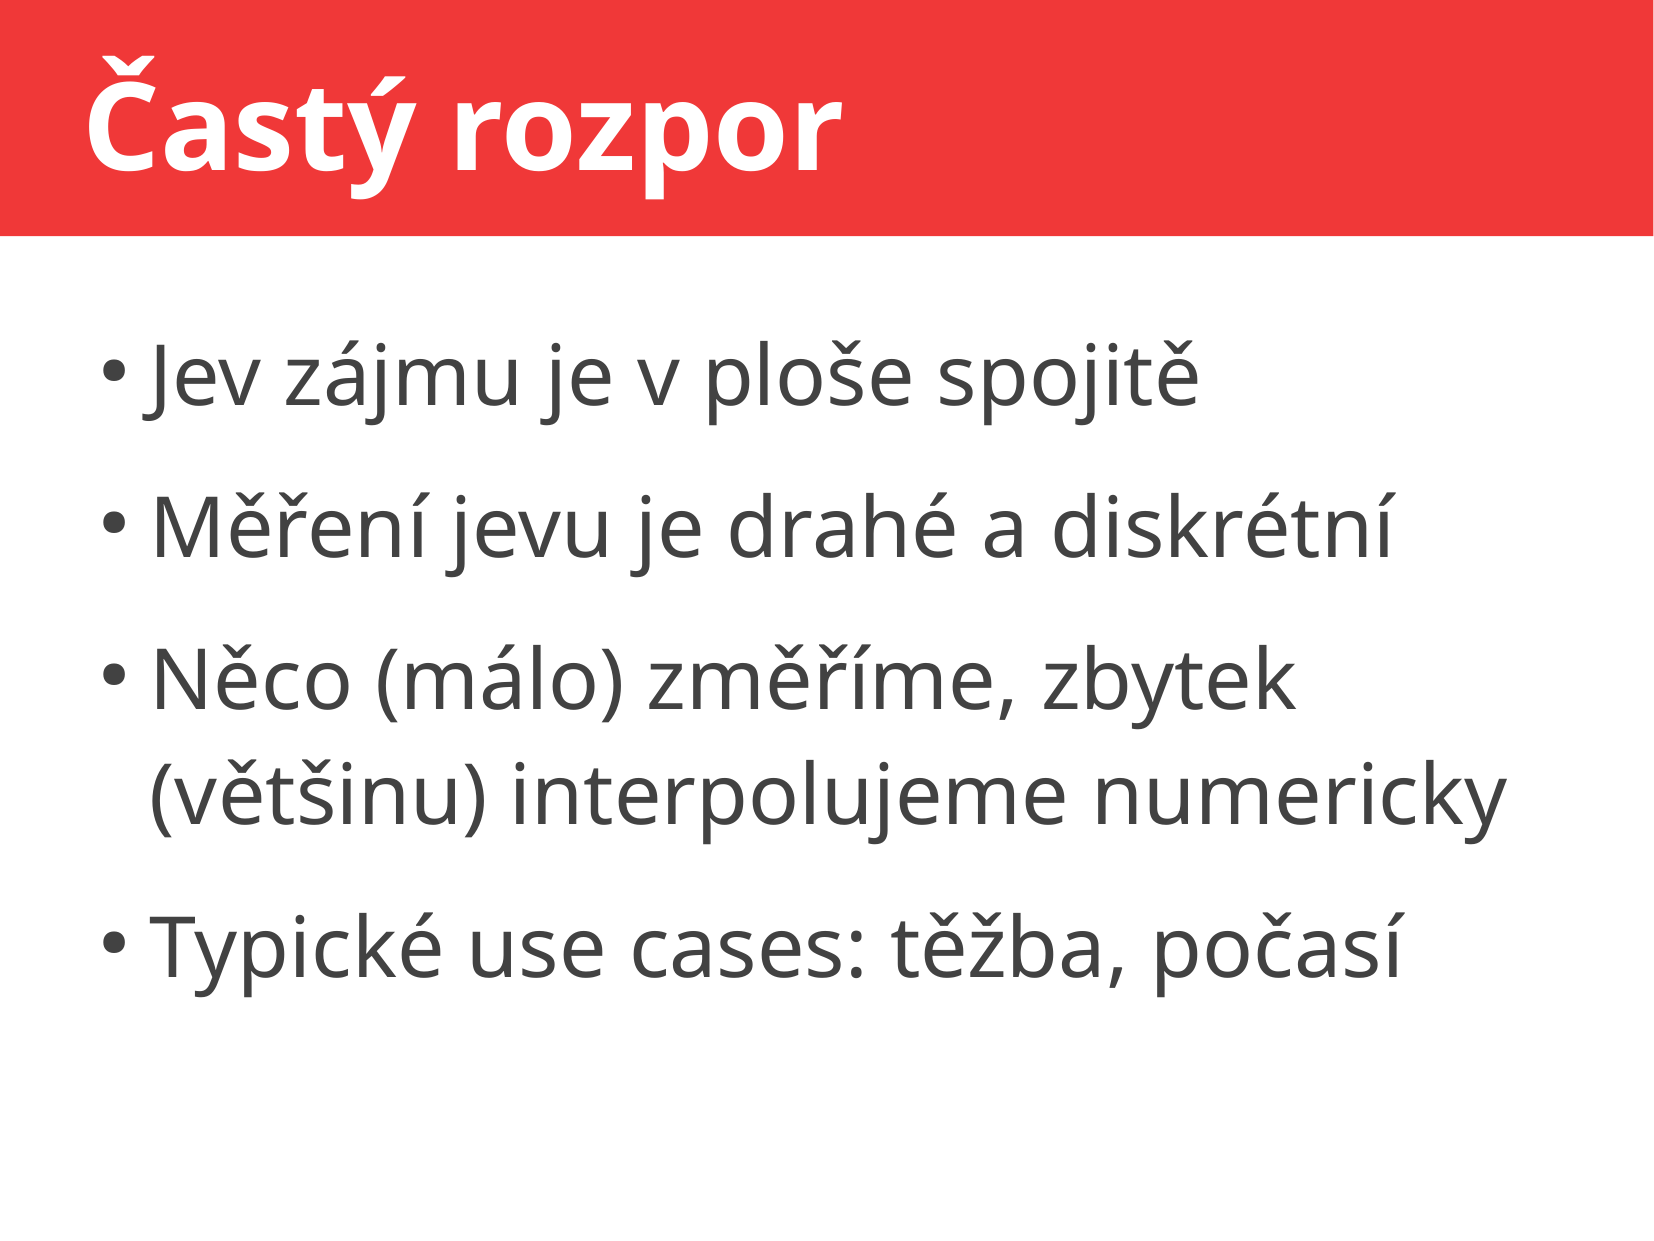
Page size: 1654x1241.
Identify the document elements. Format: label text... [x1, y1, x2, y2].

title Častý rozpor [82, 19, 1571, 227]
list Jev zájmu je v ploše spojitě Měření jevu je drahé a diskrétní Něco (málo) změříme, zbytek (většinu) interpolujeme numericky Typické use cases: těžba, počasí [82, 314, 1563, 1080]
